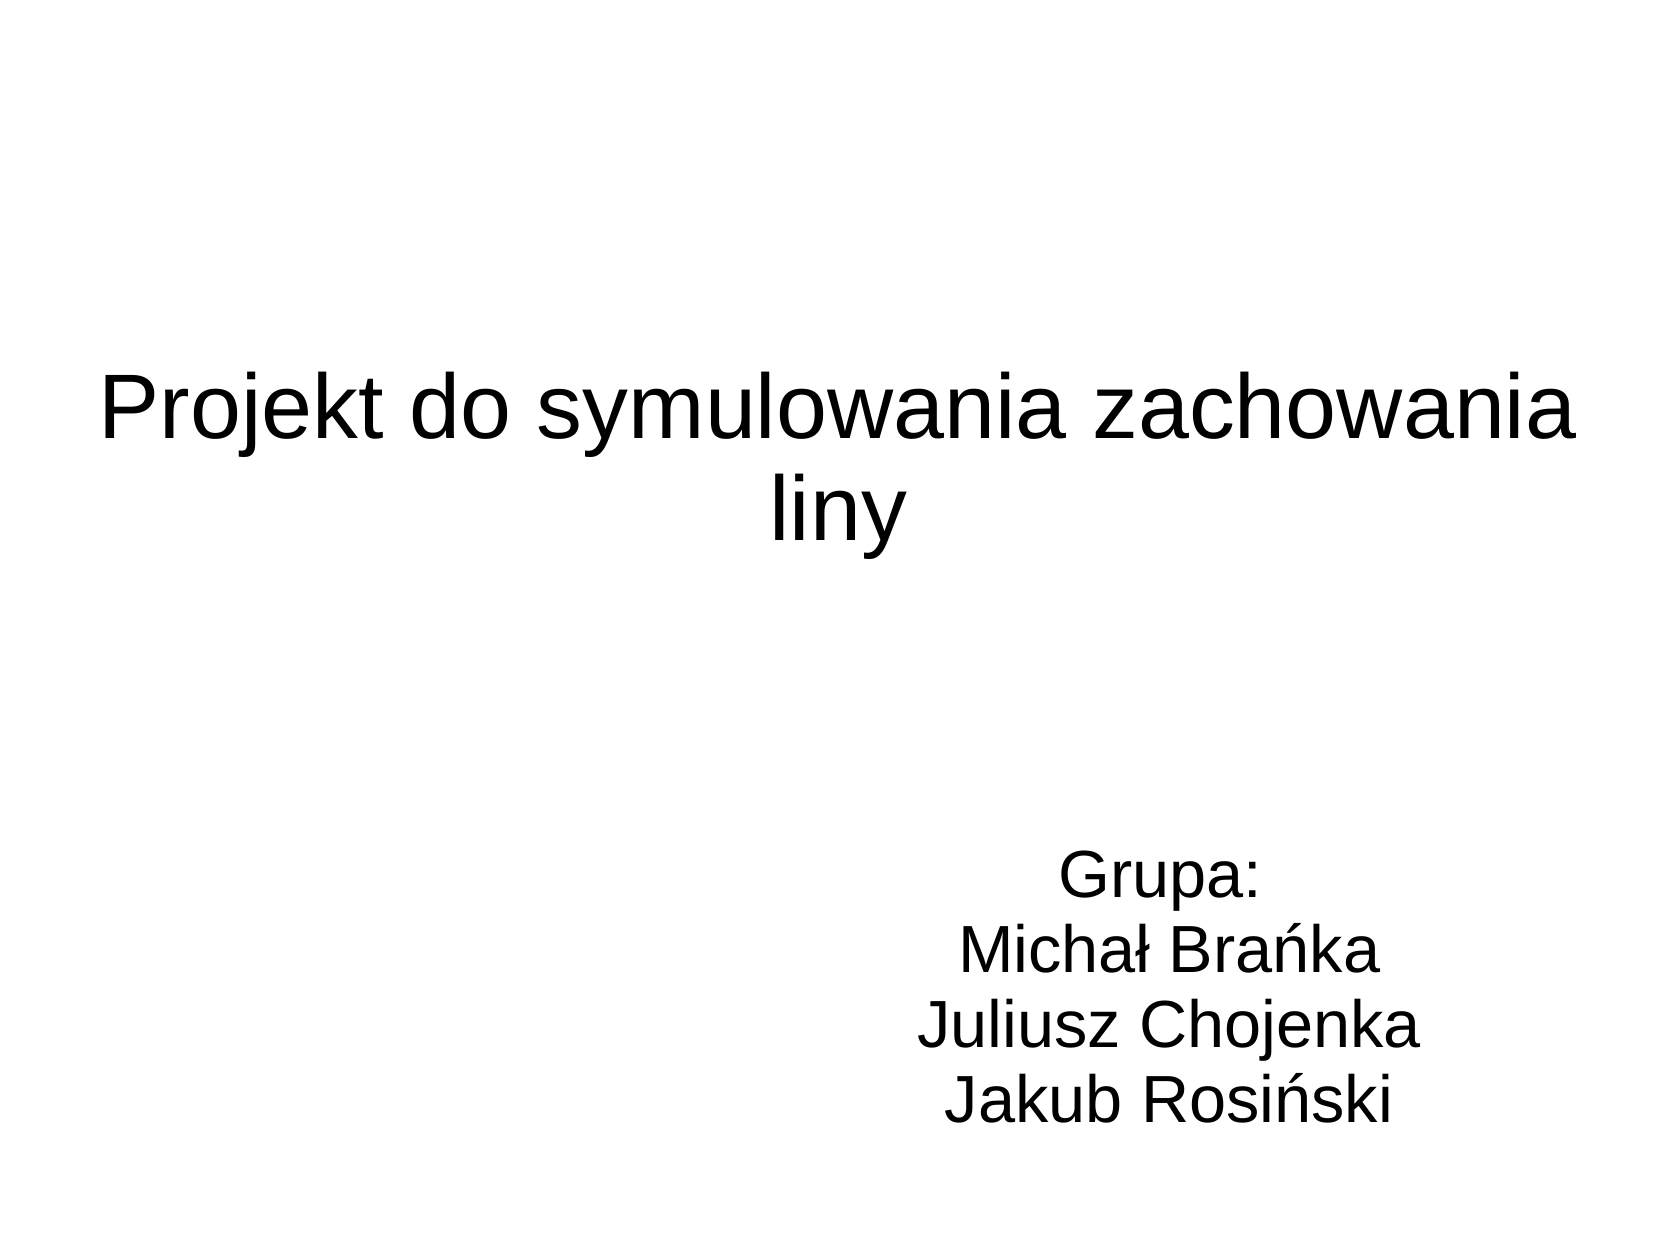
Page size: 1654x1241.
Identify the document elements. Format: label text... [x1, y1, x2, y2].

title Projekt do symulowania zachowania liny [94, 354, 1583, 562]
subtitle Grupa: Michał Brańka Juliusz Chojenka Jakub Rosiński [425, 627, 1654, 1241]
